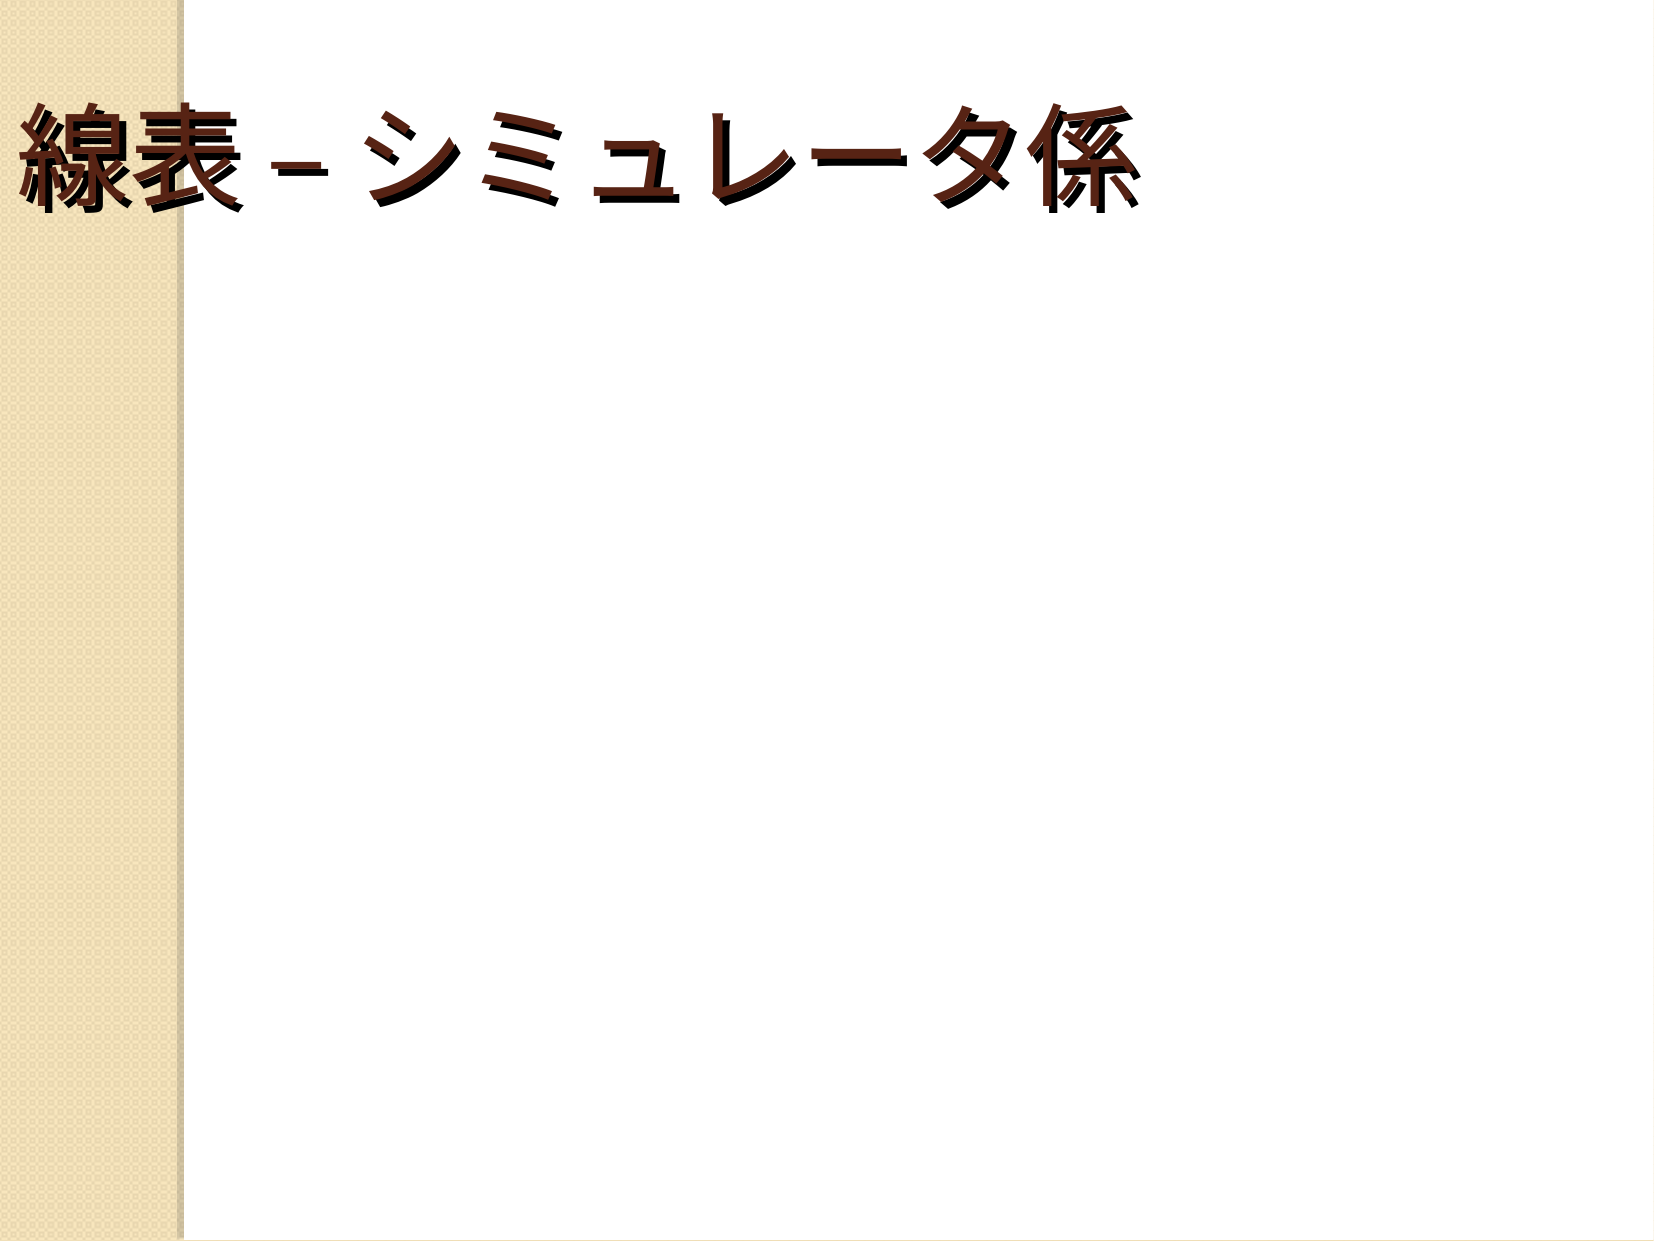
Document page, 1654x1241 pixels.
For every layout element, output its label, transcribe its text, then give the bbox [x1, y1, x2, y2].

picture [0, 0, 1654, 1241]
text_box 線表 – シミュレータ係 [0, 49, 1489, 257]
